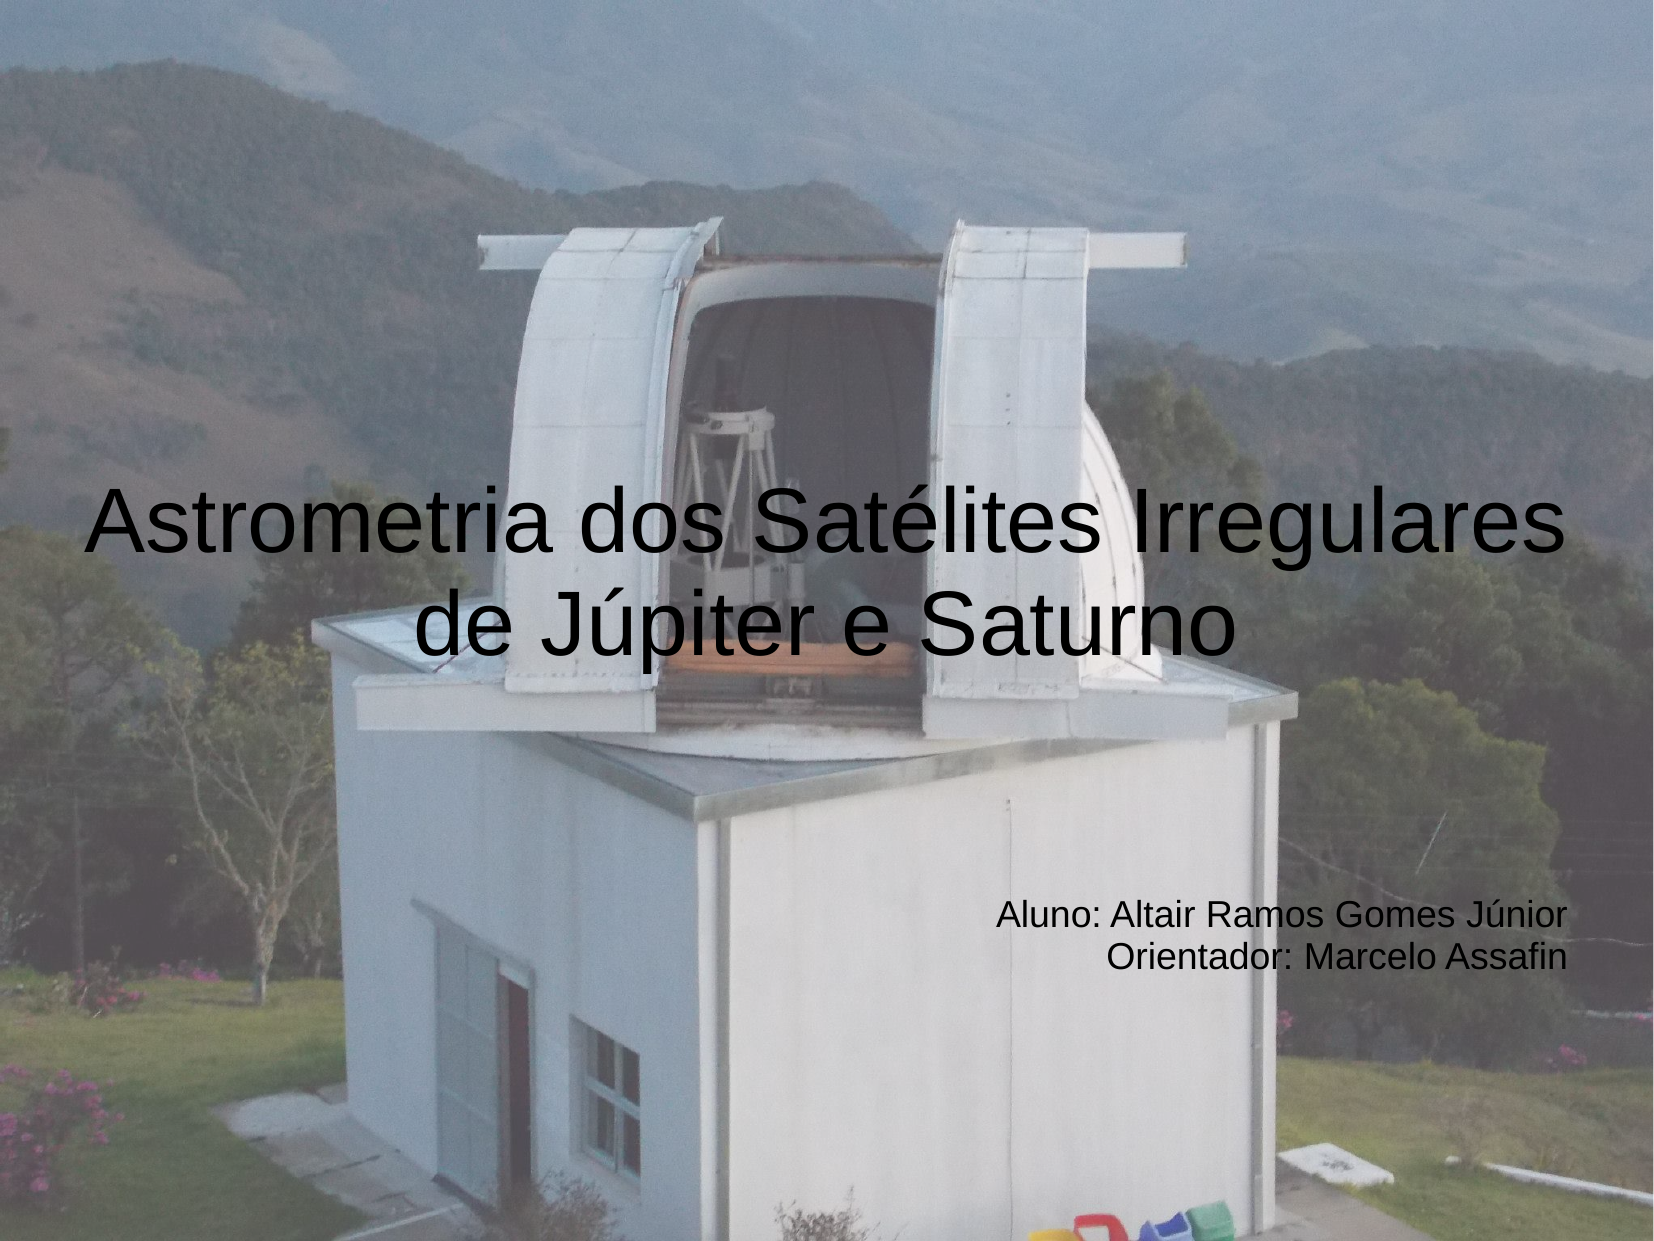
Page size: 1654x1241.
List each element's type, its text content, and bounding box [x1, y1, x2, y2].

picture [0, 0, 1654, 1241]
title Astrometria dos Satélites Irregulares de Júpiter e Saturno [82, 468, 1571, 676]
text_box Aluno: Altair Ramos Gomes Júnior Orientador: Marcelo Assafin [956, 885, 1583, 985]
